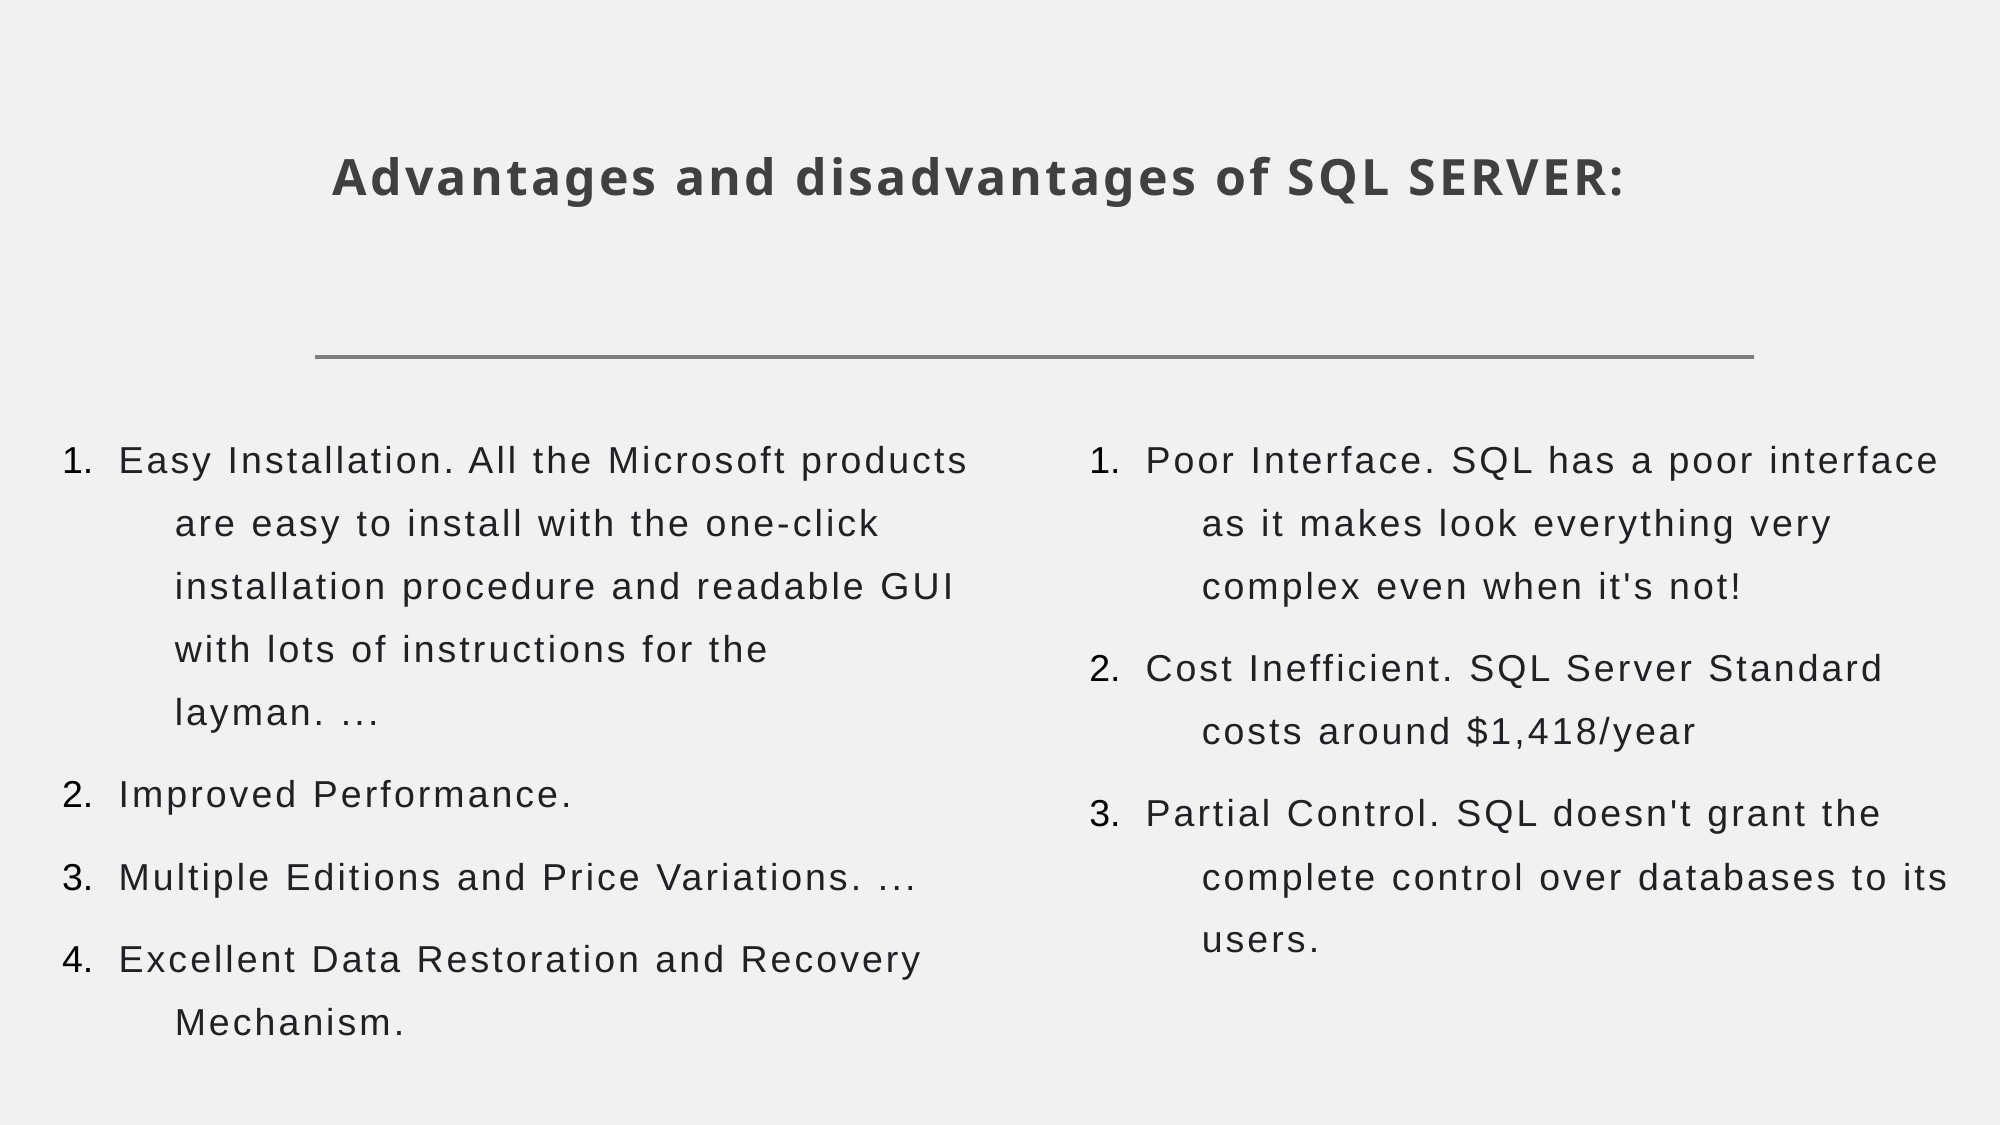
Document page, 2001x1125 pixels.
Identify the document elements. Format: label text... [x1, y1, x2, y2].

title Advantages and disadvantages of SQL SERVER: [315, 41, 1754, 220]
list Easy Installation. All the Microsoft products are easy to install with the one-click installation procedure and readable GUI with lots of instructions for the layman. ... Improved Performance. Multiple Editions and Price Variations. ... Excellent Data Restoration and Recovery Mechanism. [44, 399, 998, 1111]
list Poor Interface. SQL has a poor interface as it makes look everything very complex even when it's not! Cost Inefficient. SQL Server Standard costs around $1,418/year Partial Control. SQL doesn't grant the complete control over databases to its users. [1071, 399, 1982, 1084]
